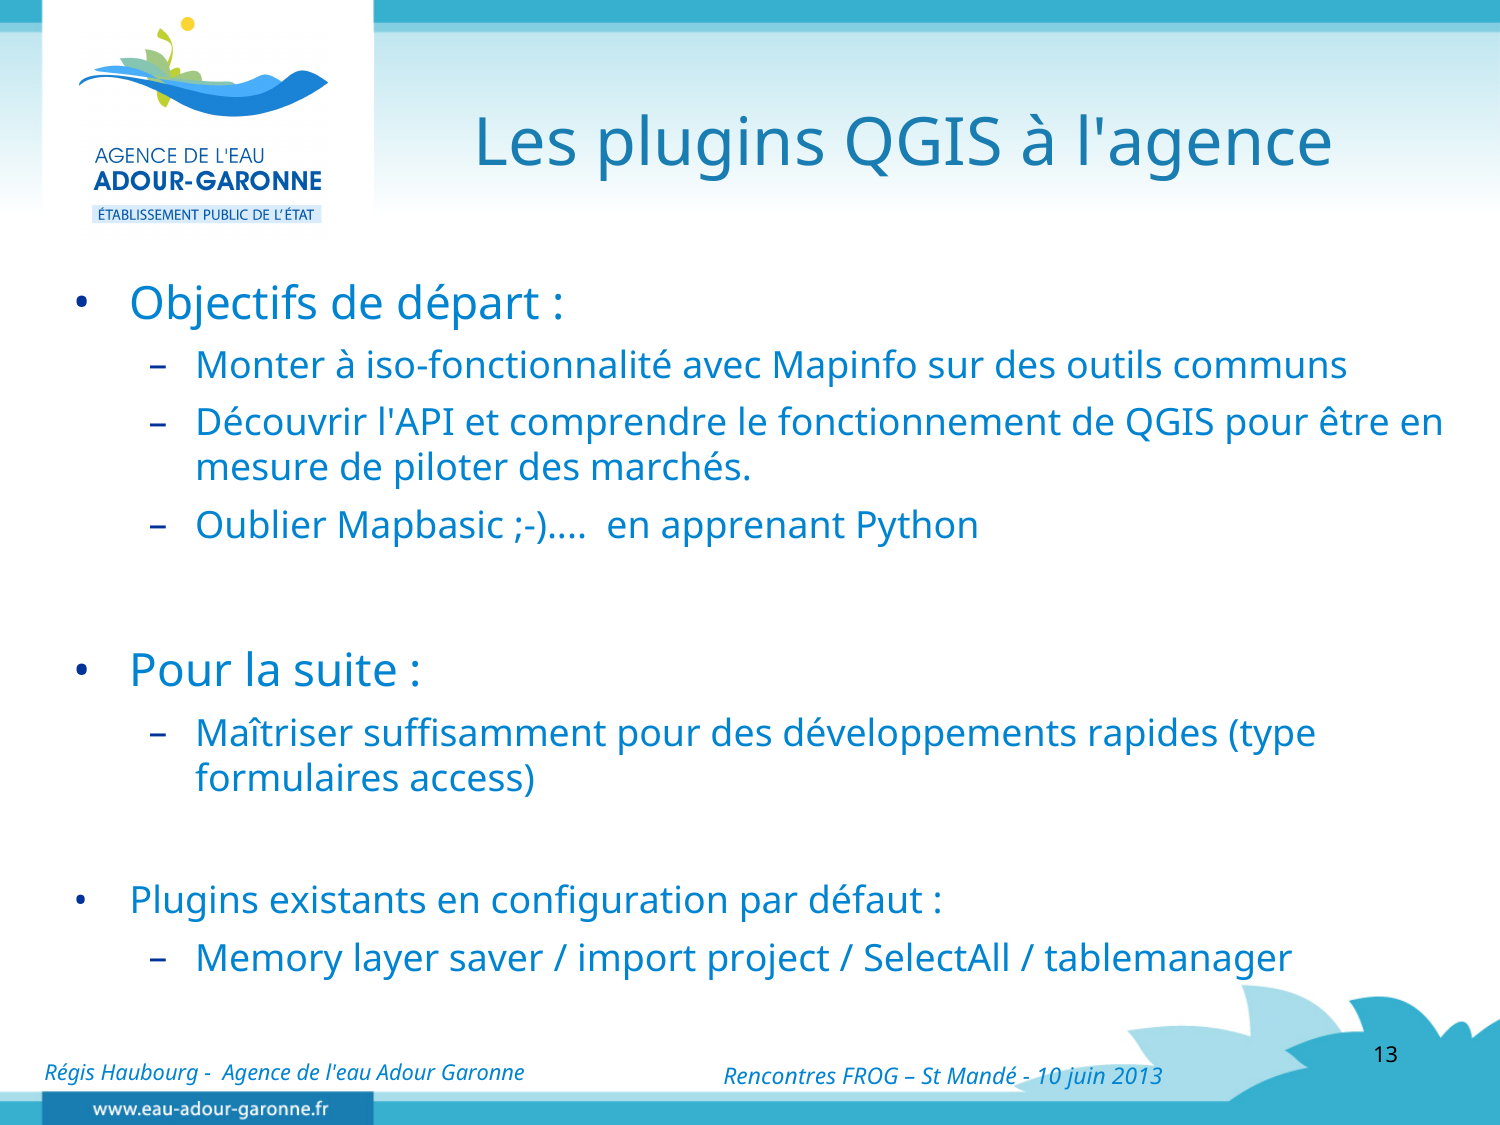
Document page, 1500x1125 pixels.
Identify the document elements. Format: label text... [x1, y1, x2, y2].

list Objectifs de départ : Monter à iso-fonctionnalité avec Mapinfo sur des outils communs Découvrir l'API et comprendre le fonctionnement de QGIS pour être en mesure de piloter des marchés. Oublier Mapbasic ;-).... en apprenant Python Pour la suite : Maîtriser suffisamment pour des développements rapides (type formulaires access) Plugins existants en configuration par défaut : Memory layer saver / import project / SelectAll / tablemanager [58, 265, 1477, 1031]
picture [0, 0, 1500, 1125]
title Les plugins QGIS à l'agence [383, 45, 1426, 233]
